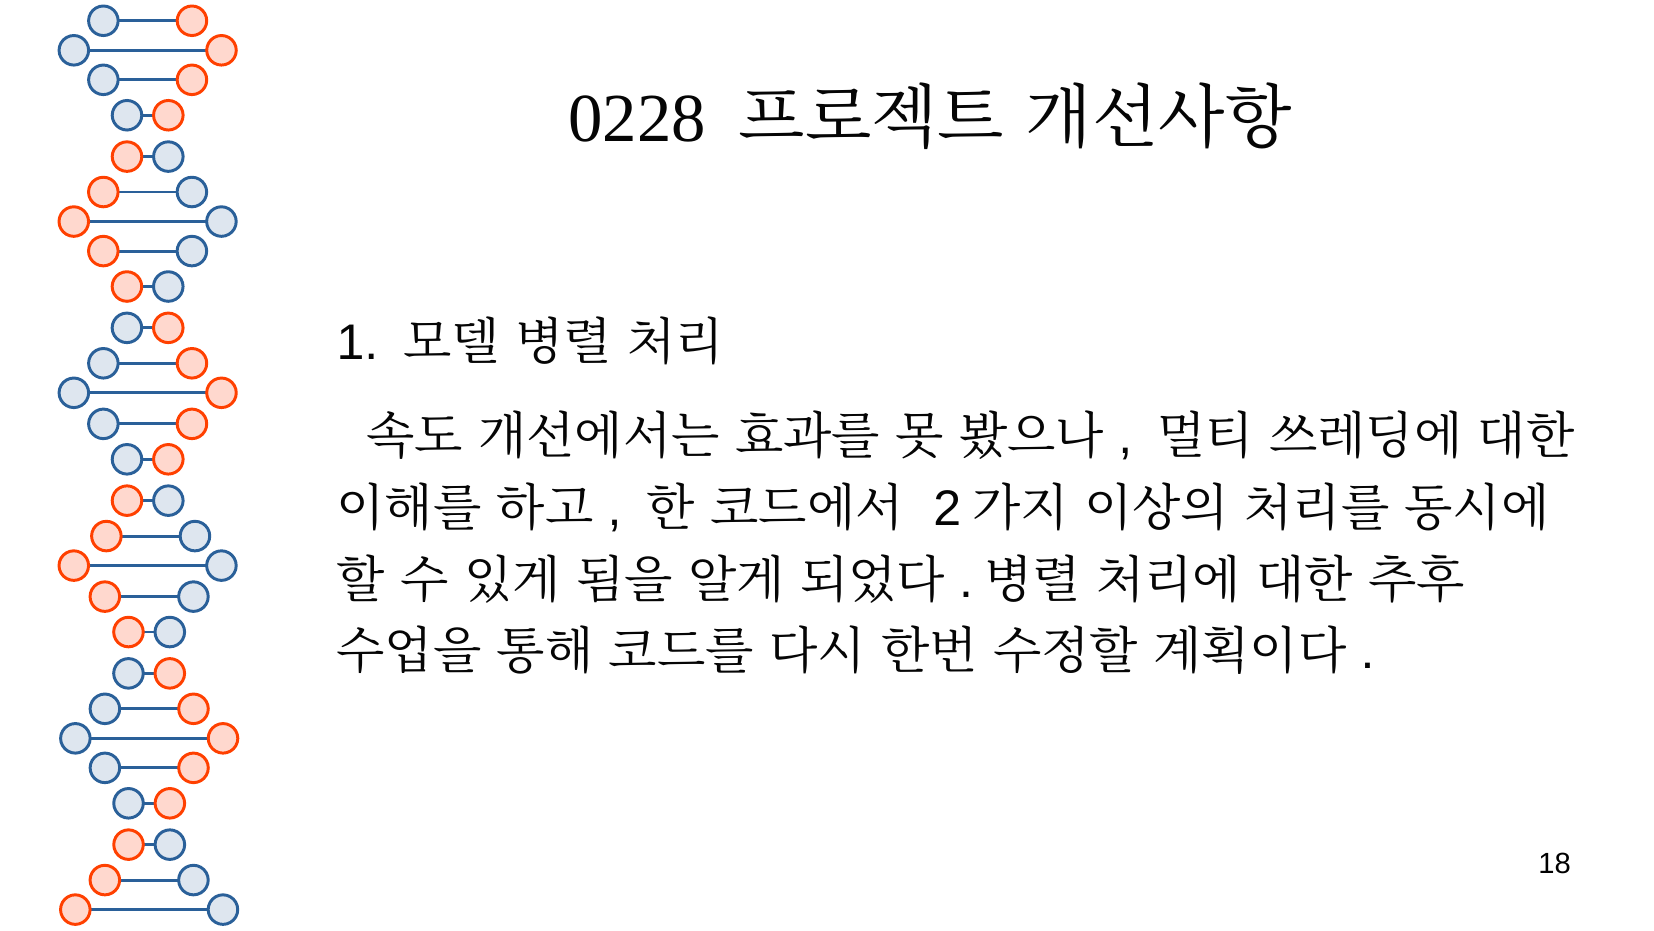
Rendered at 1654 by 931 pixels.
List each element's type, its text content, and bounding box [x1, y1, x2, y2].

list 1. 모델 병렬 처리 속도 개선에서는 효과를 못 봤으나, 멀티 쓰레딩에 대한 이해를 하고, 한 코드에서 2가지 이상의 처리를 동시에 할 수 있게 됨을 알게 되었다.병렬 처리에 대한 추후 수업을 통해 코드를 다시 한번 수정할 계획이다. [265, 224, 1595, 764]
title 0228 프로젝트 개선사항 [265, 35, 1595, 189]
